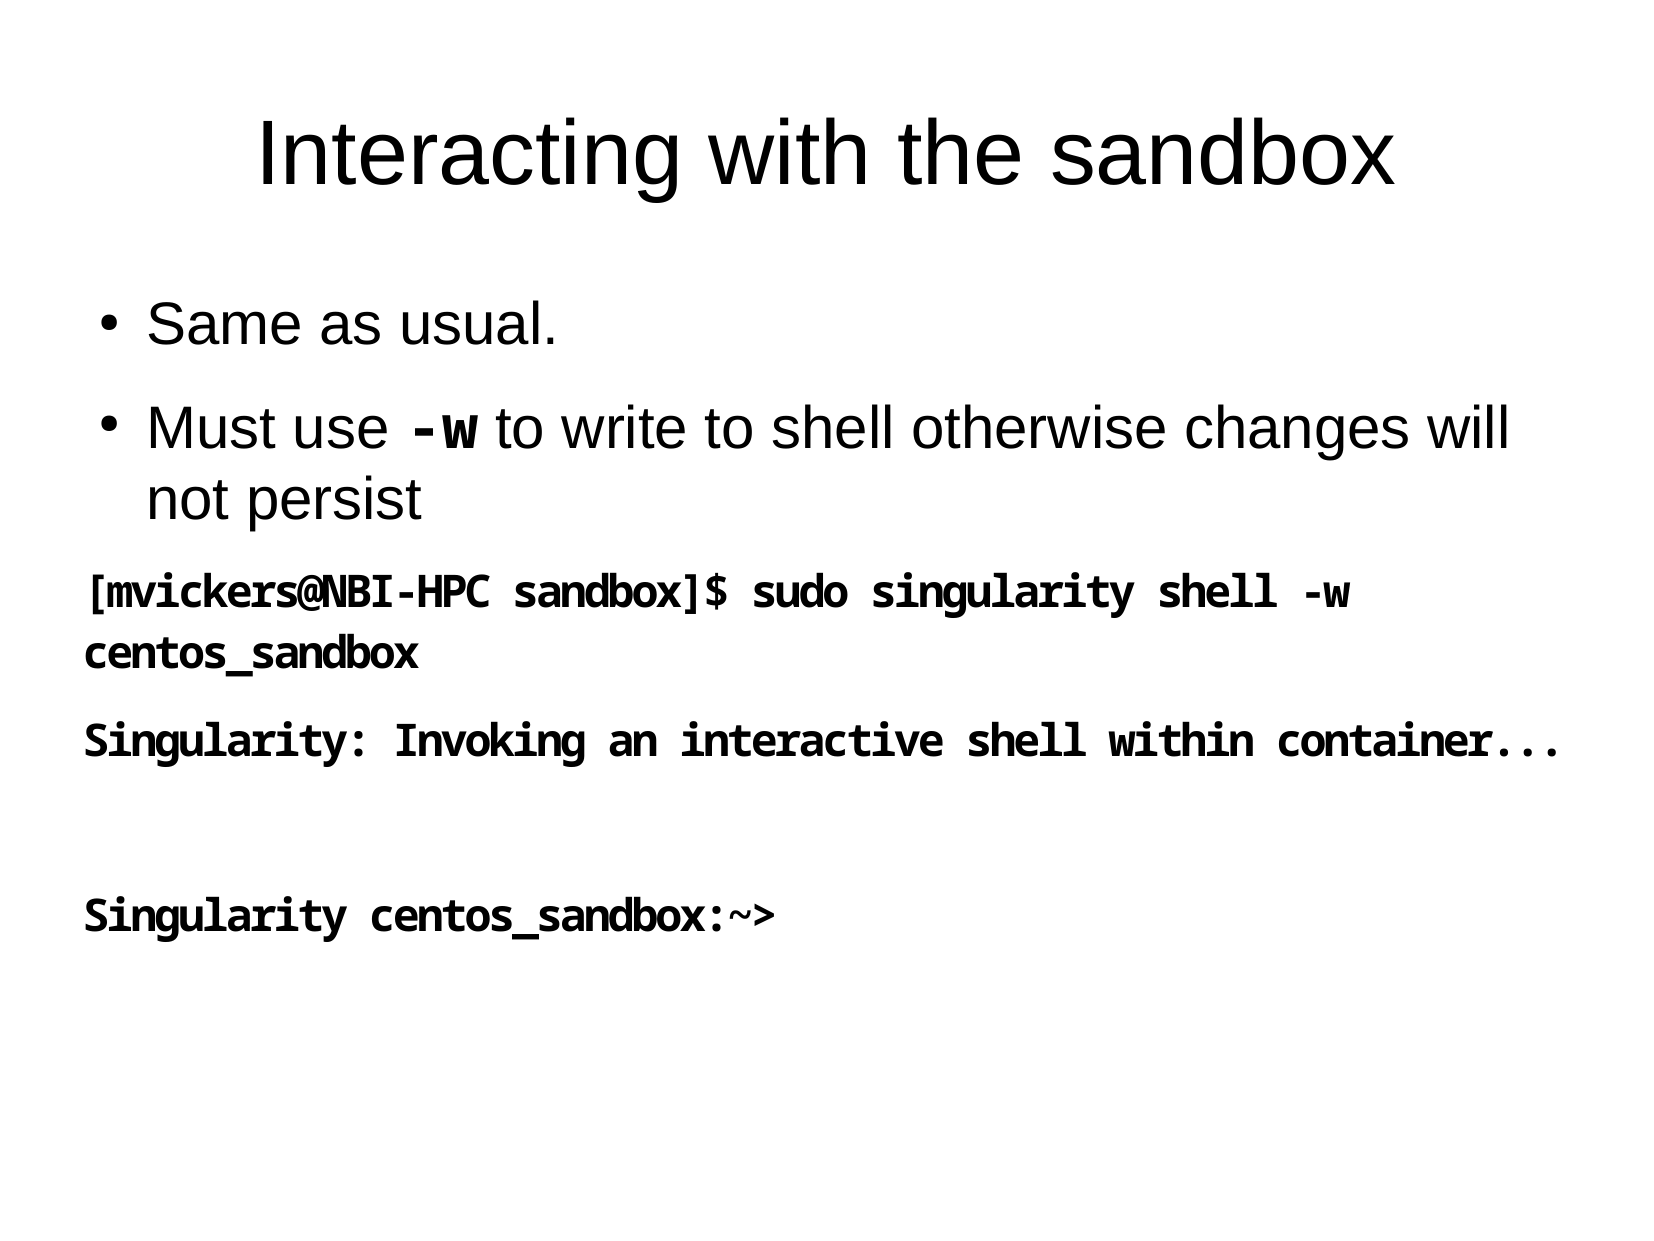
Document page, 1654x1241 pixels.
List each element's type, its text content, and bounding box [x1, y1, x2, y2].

title Interacting with the sandbox [82, 49, 1571, 257]
list Same as usual. Must use -w to write to shell otherwise changes will not persist [mvickers@NBI-HPC sandbox]$ sudo singularity shell -w centos_sandbox Singularity: Invoking an interactive shell within container... Singularity centos_sandbox:~> [82, 290, 1571, 1010]
